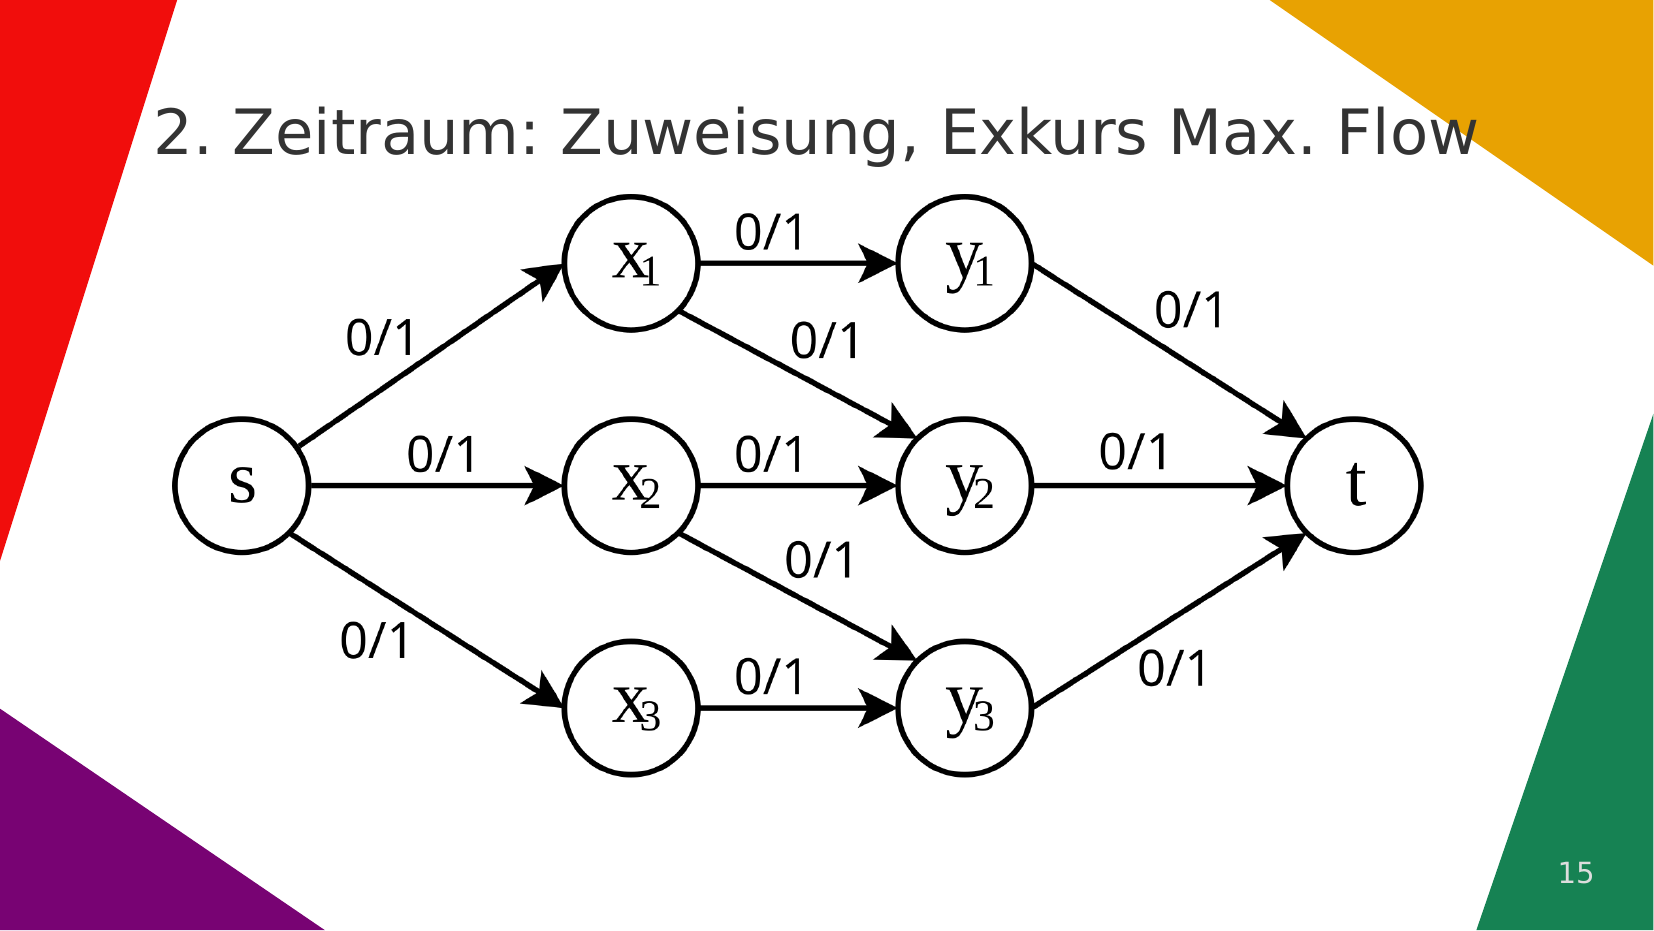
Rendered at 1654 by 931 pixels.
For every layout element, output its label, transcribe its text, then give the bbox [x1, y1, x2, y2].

title 2. Zeitraum: Zuweisung, Exkurs Max. Flow [118, 59, 1536, 207]
picture [172, 187, 1426, 787]
